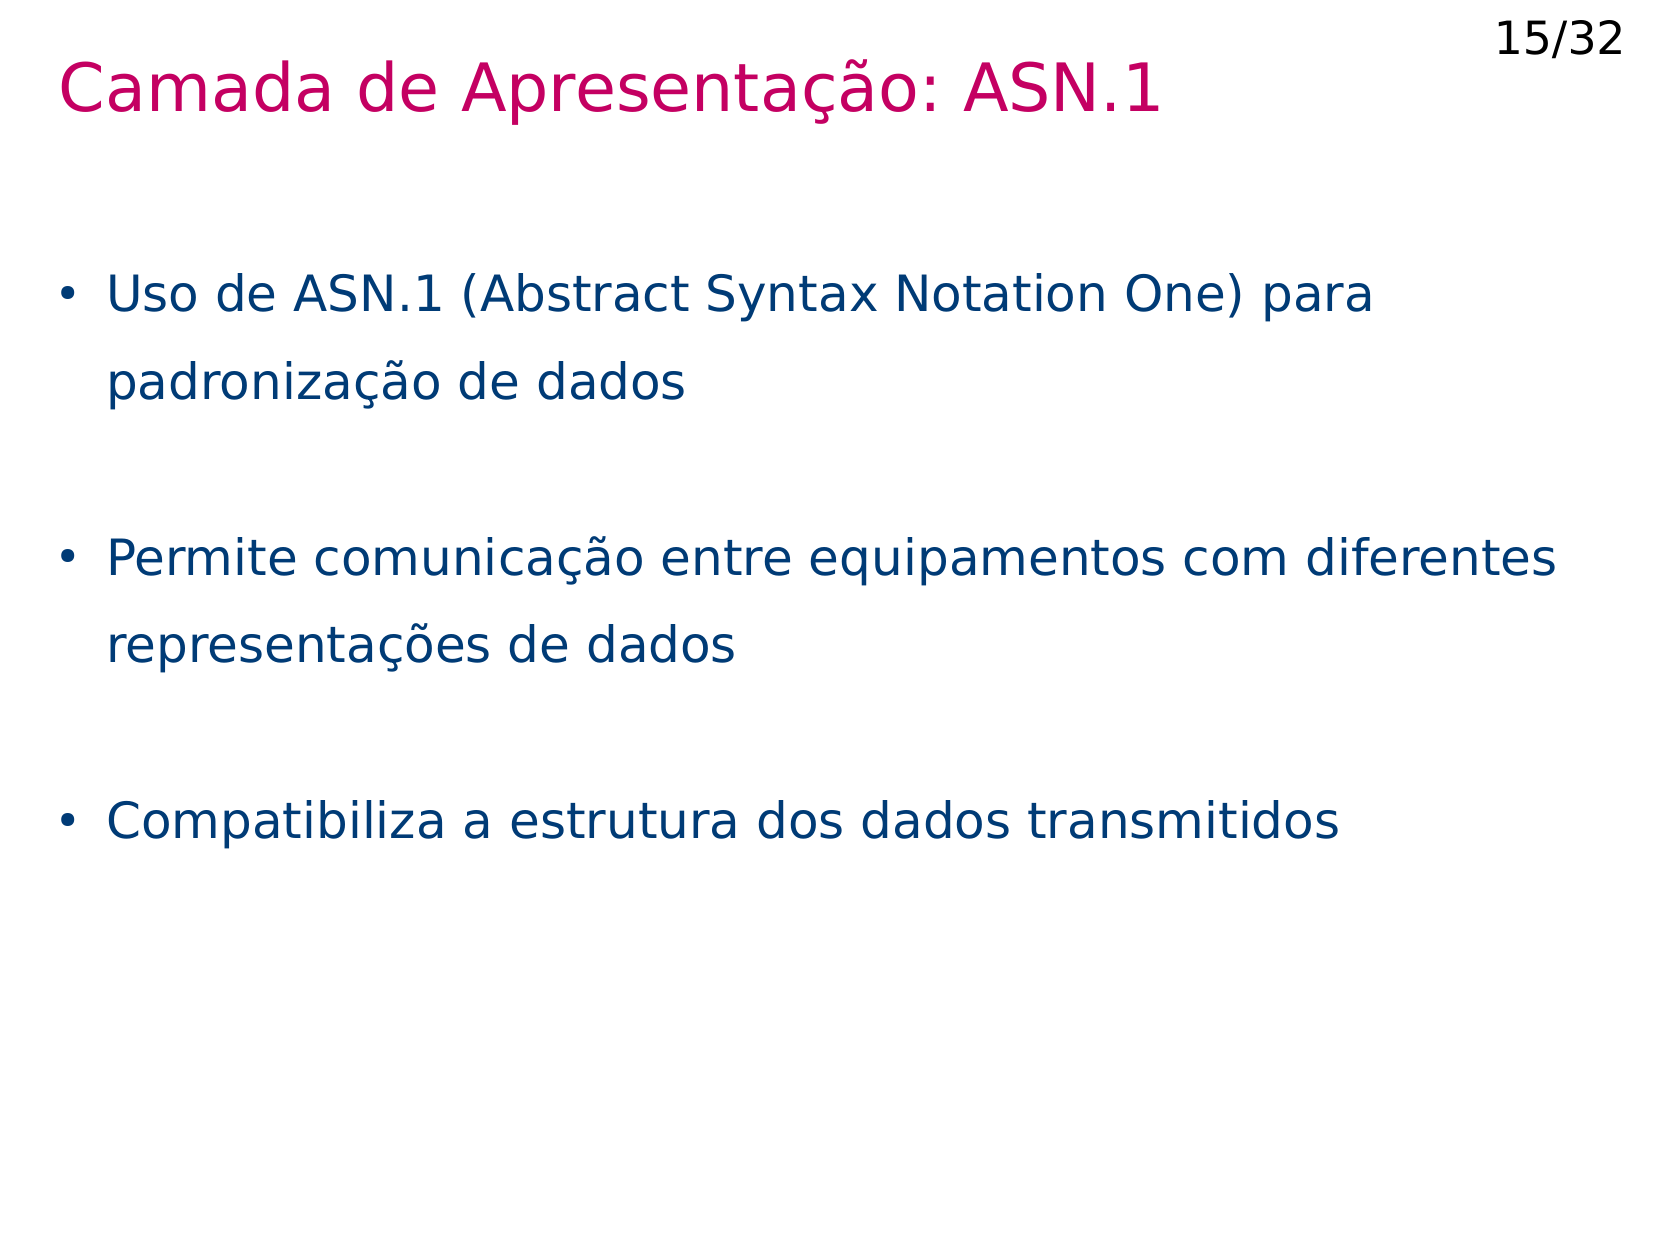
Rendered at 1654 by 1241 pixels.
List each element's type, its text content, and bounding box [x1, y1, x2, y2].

title Camada de Apresentação: ASN.1 [59, 29, 1625, 148]
list Uso de ASN.1 (Abstract Syntax Notation One) para padronização de dados Permite comunicação entre equipamentos com diferentes representações de dados Compatibiliza a estrutura dos dados transmitidos [59, 236, 1625, 1211]
